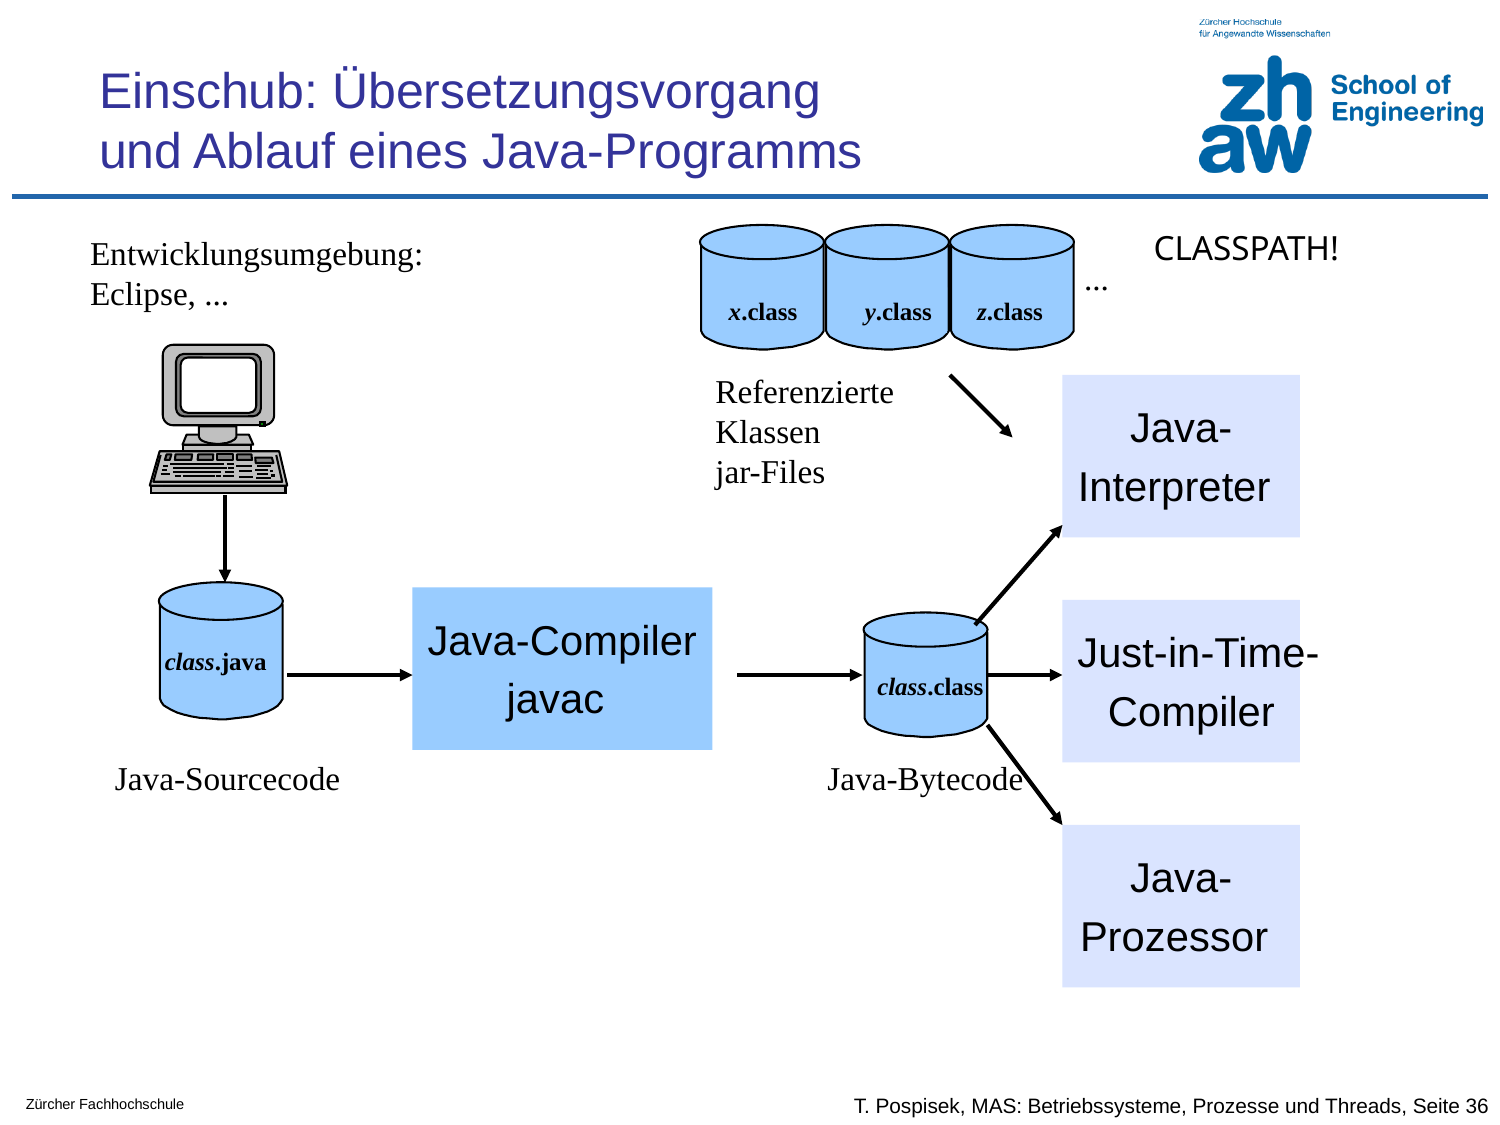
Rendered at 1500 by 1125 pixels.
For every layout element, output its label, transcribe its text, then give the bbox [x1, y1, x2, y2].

text_box class.java [150, 637, 282, 683]
title Einschub: Übersetzungsvorgang und Ablauf eines Java-Programms [84, 62, 1146, 175]
text_box [825, 224, 949, 350]
text_box Java-Bytecode [812, 749, 1039, 806]
text_box Java- Interpreter [1062, 374, 1300, 538]
text_box Java- Prozessor [1062, 824, 1300, 988]
text_box [699, 224, 824, 350]
text_box Java-Compiler javac [412, 587, 713, 750]
text_box [149, 344, 288, 493]
text_box Java-Bytecode [1009, 749, 1039, 788]
text_box x.class [714, 287, 813, 333]
text_box Referenzierte Klassen jar-Files [700, 362, 918, 498]
text_box [950, 224, 1074, 350]
text_box [864, 708, 988, 738]
text_box class.class [862, 662, 999, 708]
text_box [158, 582, 283, 720]
text_box Java-Sourcecode [100, 749, 356, 806]
text_box ... [1069, 249, 1124, 306]
text_box [863, 612, 988, 662]
text_box y.class [850, 287, 948, 333]
text_box z.class [962, 287, 1058, 333]
text_box Just-in-Time- Compiler [1062, 599, 1300, 763]
text_box CLASSPATH! [1138, 219, 1355, 275]
picture [1199, 19, 1483, 173]
text_box Entwicklungsumgebung: Eclipse, ... [75, 224, 447, 321]
